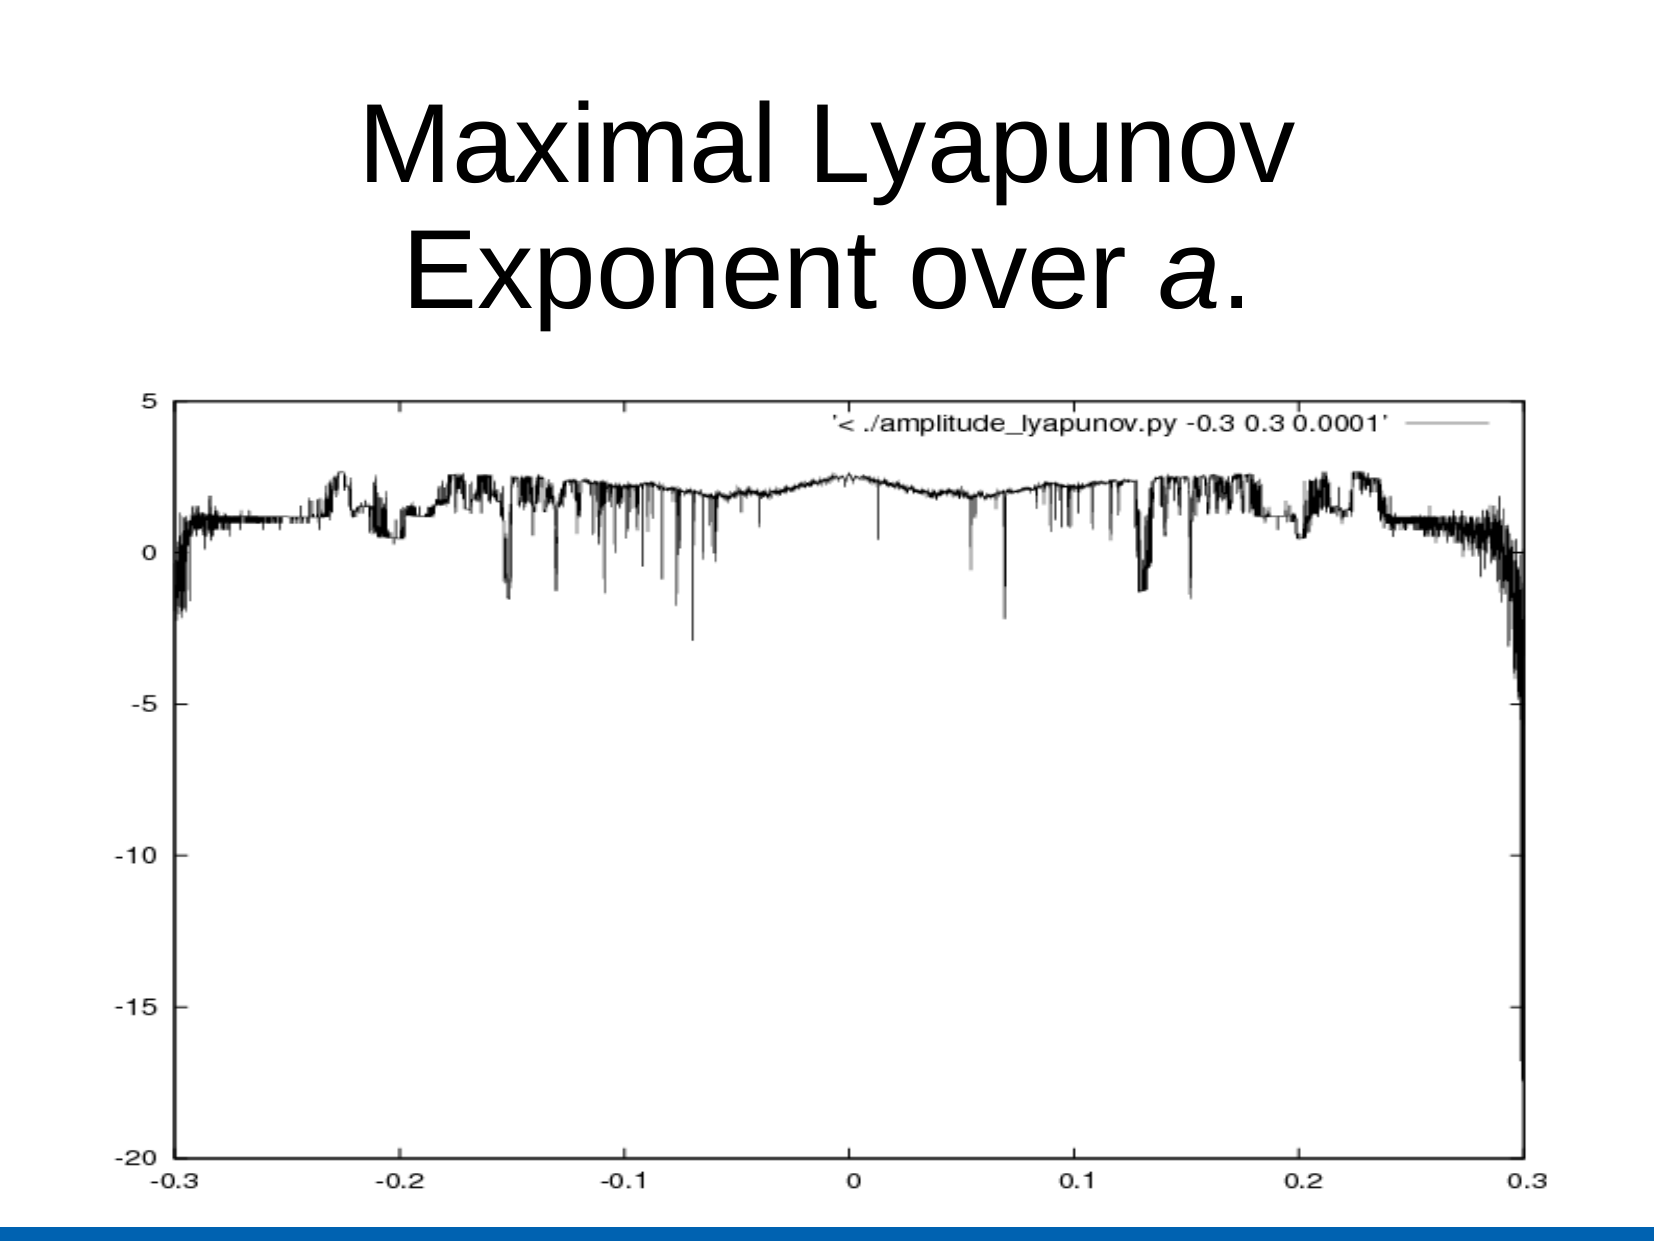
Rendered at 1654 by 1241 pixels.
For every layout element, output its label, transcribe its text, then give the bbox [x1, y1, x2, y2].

picture [73, 374, 1574, 1205]
title Maximal Lyapunov Exponent over a. [121, 65, 1533, 348]
